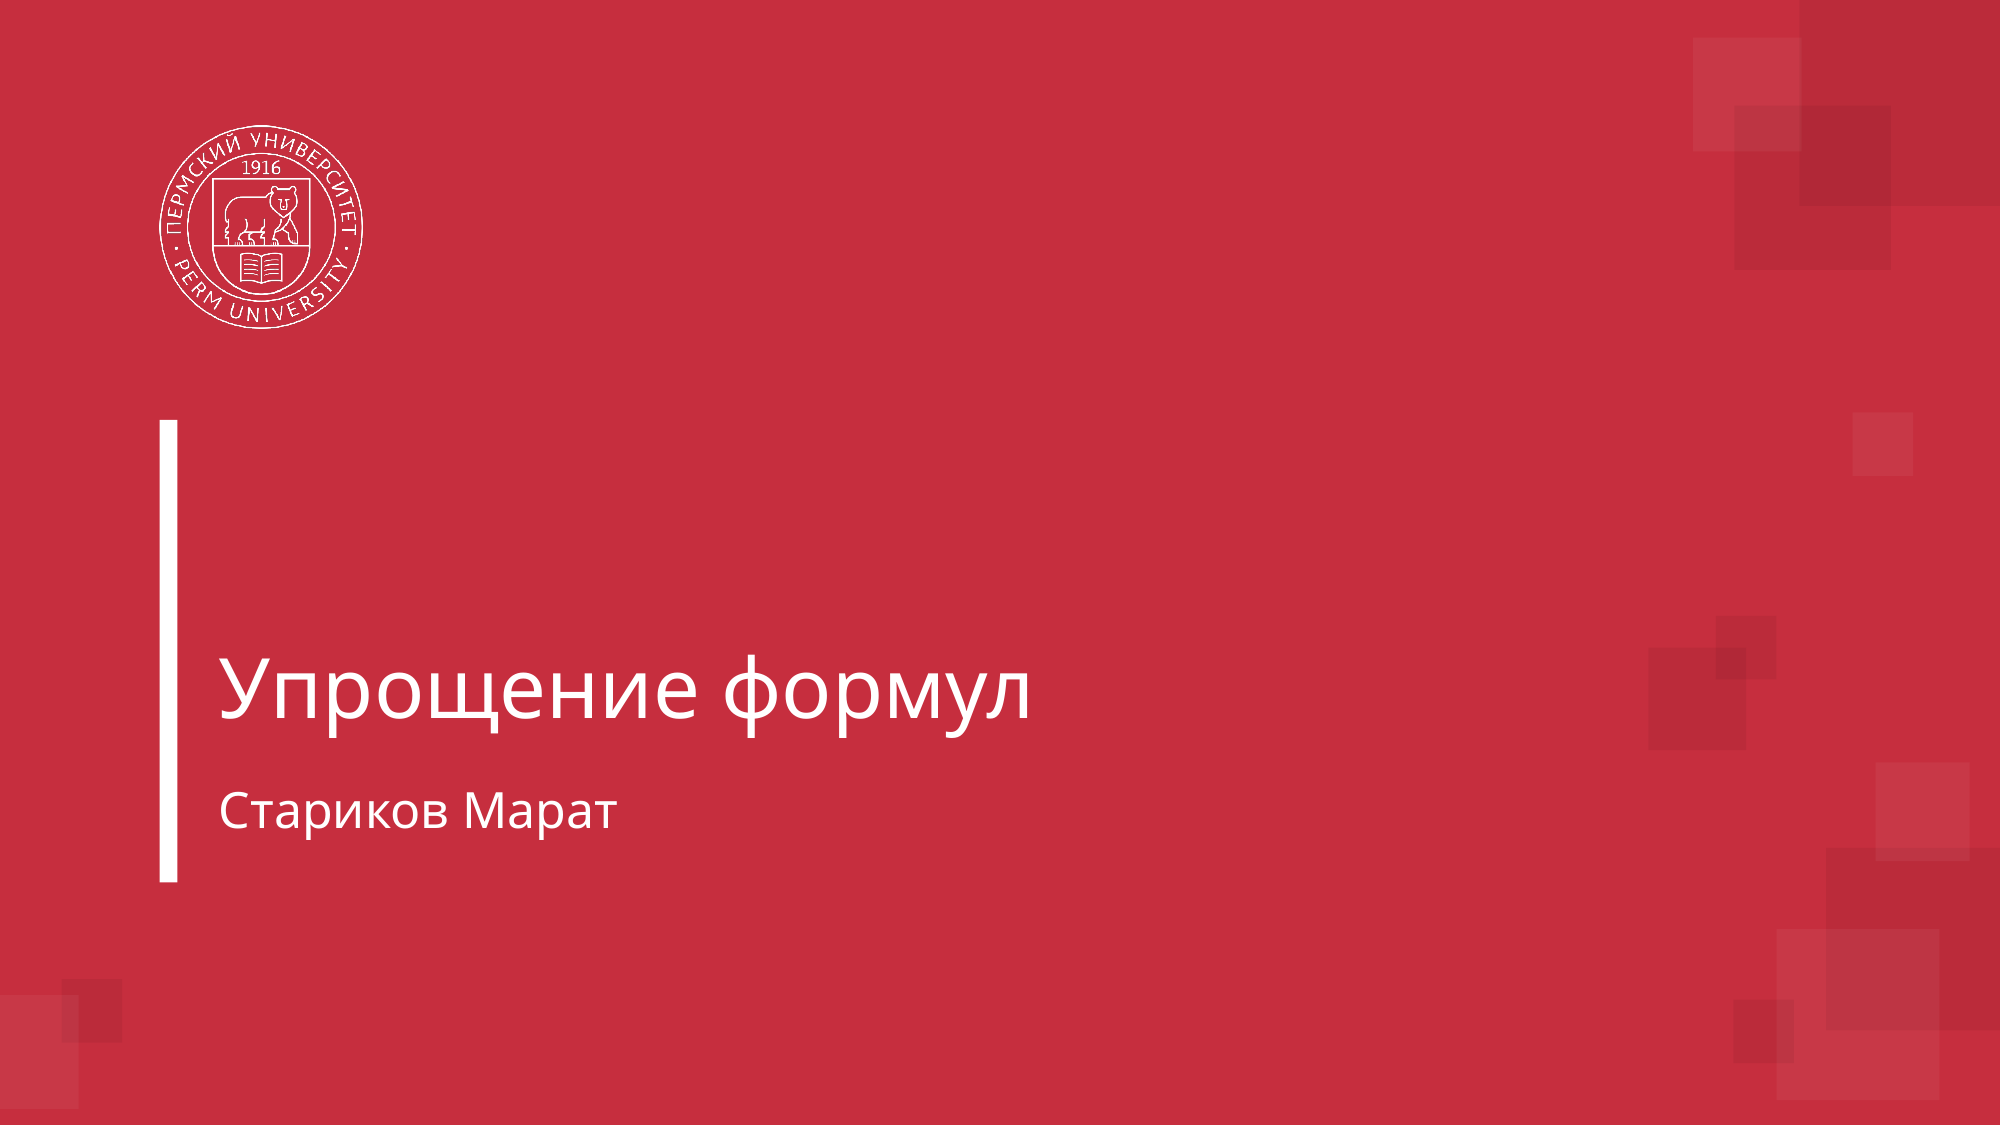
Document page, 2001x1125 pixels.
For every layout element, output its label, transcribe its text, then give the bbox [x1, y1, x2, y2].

title Упрощение формул [203, 468, 1704, 743]
picture [159, 125, 363, 329]
subtitle Стариков Марат [203, 771, 1704, 883]
